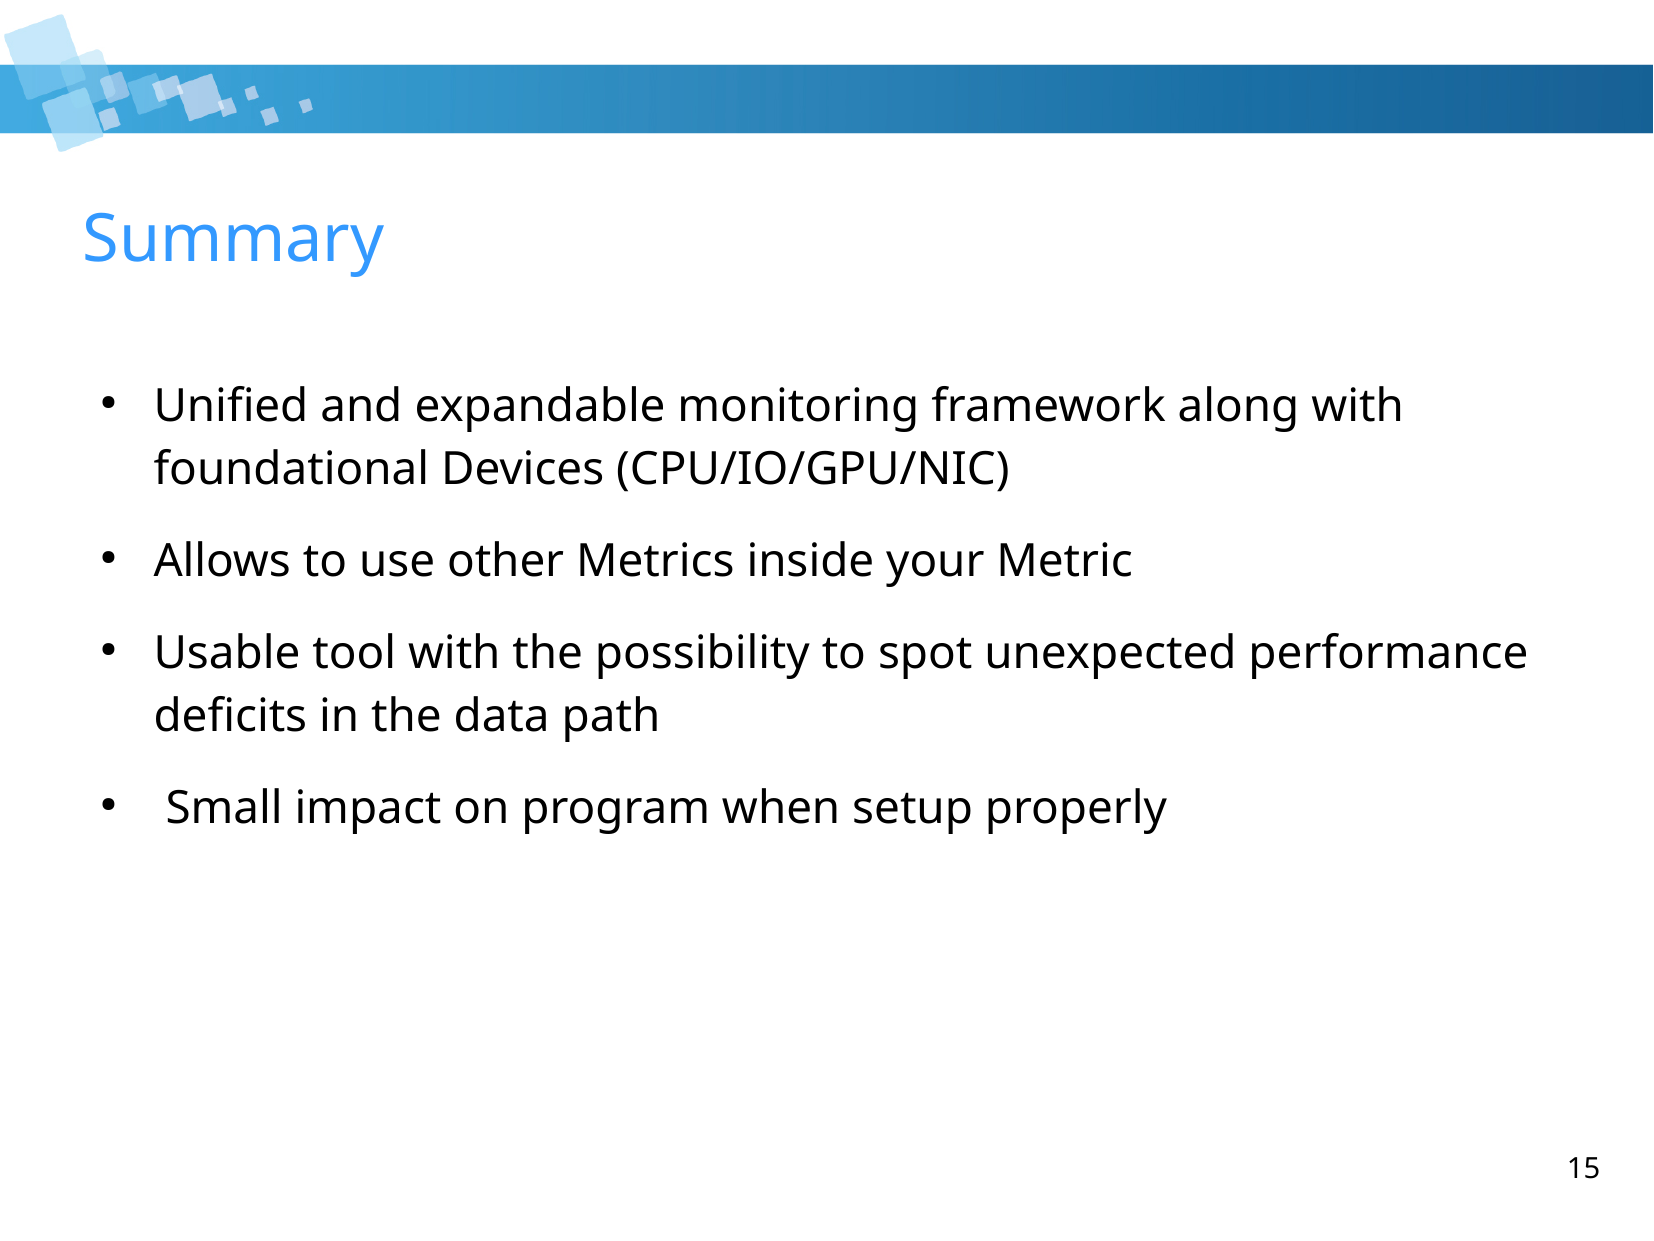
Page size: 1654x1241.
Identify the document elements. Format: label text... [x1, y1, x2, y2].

list Unified and expandable monitoring framework along with foundational Devices (CPU/IO/GPU/NIC) Allows to use other Metrics inside your Metric Usable tool with the possibility to spot unexpected performance deficits in the data path Small impact on program when setup properly [82, 372, 1571, 1093]
title Summary [82, 132, 1571, 340]
picture [0, 0, 1653, 1238]
